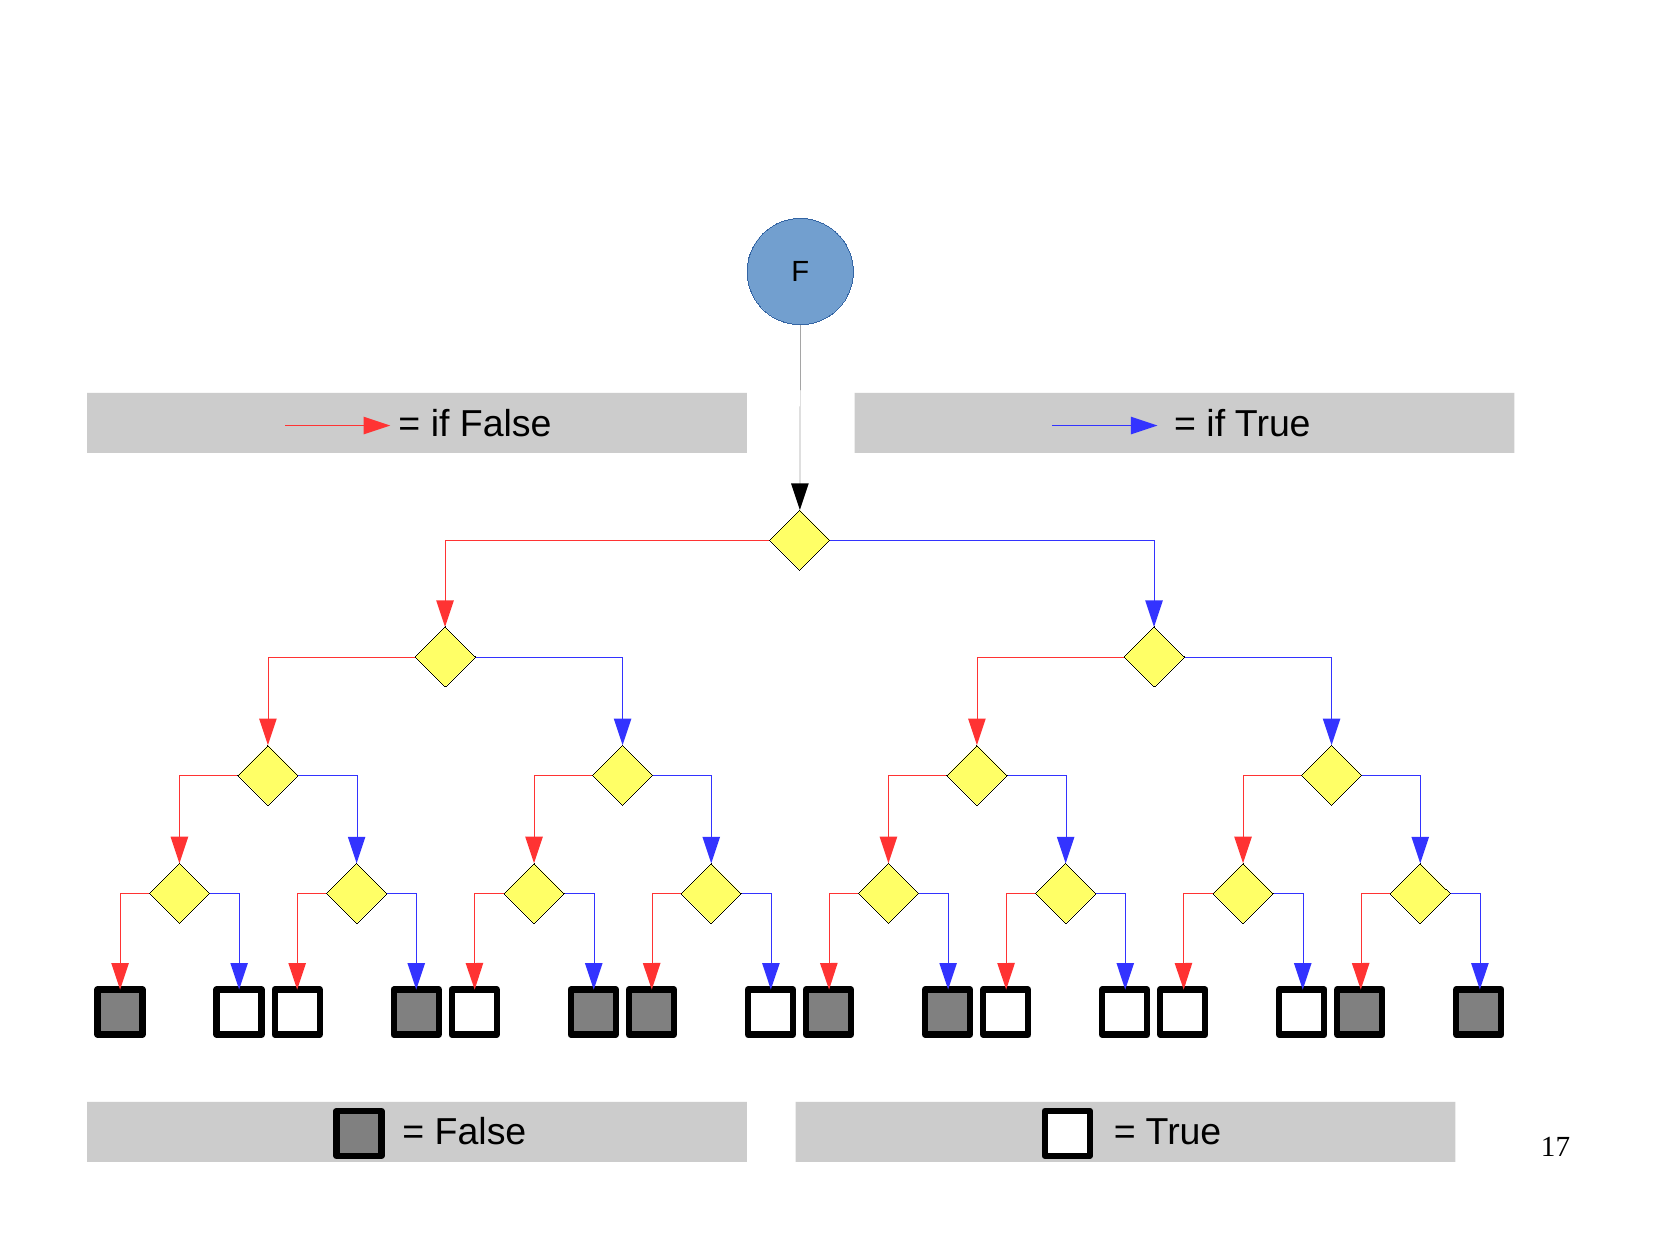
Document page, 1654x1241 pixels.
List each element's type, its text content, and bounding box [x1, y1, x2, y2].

text_box [97, 989, 143, 1035]
text_box F [747, 218, 854, 325]
text_box [1337, 989, 1383, 1035]
text_box [570, 989, 616, 1035]
text_box [769, 510, 830, 571]
text_box [415, 626, 476, 687]
text_box [747, 989, 793, 1035]
text_box [237, 745, 298, 806]
text_box [1035, 863, 1096, 924]
text_box [1279, 989, 1325, 1035]
text_box [628, 989, 674, 1035]
text_box [504, 863, 565, 924]
text_box [274, 989, 320, 1035]
text_box [681, 863, 742, 924]
text_box [1102, 989, 1148, 1035]
text_box = False [87, 1101, 747, 1162]
text_box [1124, 626, 1185, 687]
text_box [1456, 989, 1502, 1035]
text_box [336, 1110, 382, 1156]
text_box [1301, 745, 1362, 806]
text_box [983, 989, 1029, 1035]
text_box [858, 863, 919, 924]
text_box = if True [854, 392, 1515, 453]
text_box [1213, 863, 1274, 924]
text_box [806, 989, 852, 1035]
text_box = True [795, 1101, 1456, 1162]
text_box [592, 745, 653, 806]
text_box [393, 989, 439, 1035]
text_box [216, 989, 262, 1035]
text_box [1044, 1110, 1090, 1156]
text_box [1160, 989, 1206, 1035]
text_box [326, 863, 387, 924]
text_box [946, 745, 1008, 806]
text_box [1390, 863, 1451, 924]
text_box [925, 989, 971, 1035]
text_box [451, 989, 497, 1035]
text_box [149, 863, 210, 924]
text_box = if False [87, 392, 747, 453]
